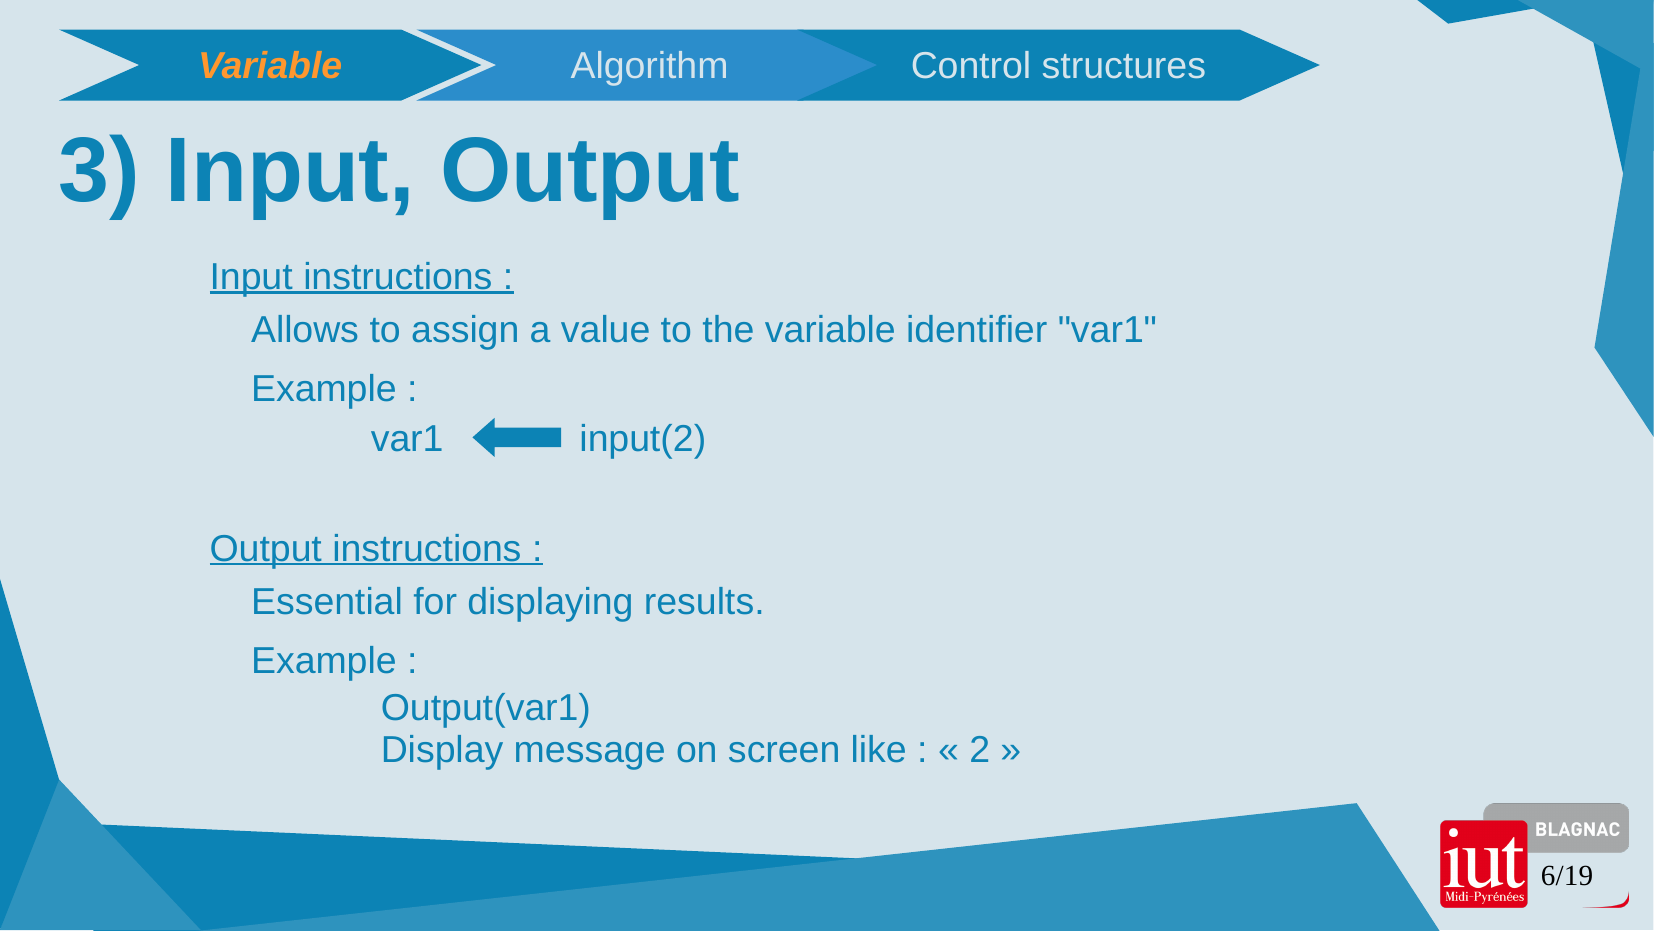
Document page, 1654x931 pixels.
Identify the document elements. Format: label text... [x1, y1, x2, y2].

text_box Example : [236, 631, 438, 689]
text_box Algorithm [416, 29, 875, 101]
text_box Control structures [797, 29, 1320, 101]
text_box Input instructions : [194, 248, 529, 305]
text_box Output instructions : [194, 519, 558, 577]
text_box Allows to assign a value to the variable identifier "var1" [236, 301, 1182, 358]
text_box Variable [59, 29, 482, 101]
text_box Example : [236, 360, 438, 418]
text_box Output(var1) Display message on screen like : « 2 » [366, 679, 1524, 778]
text_box Essential for displaying results. [236, 572, 780, 630]
title 3) Input, Output [59, 118, 1548, 221]
text_box var1 input(2) [356, 409, 733, 467]
picture [1440, 803, 1629, 908]
